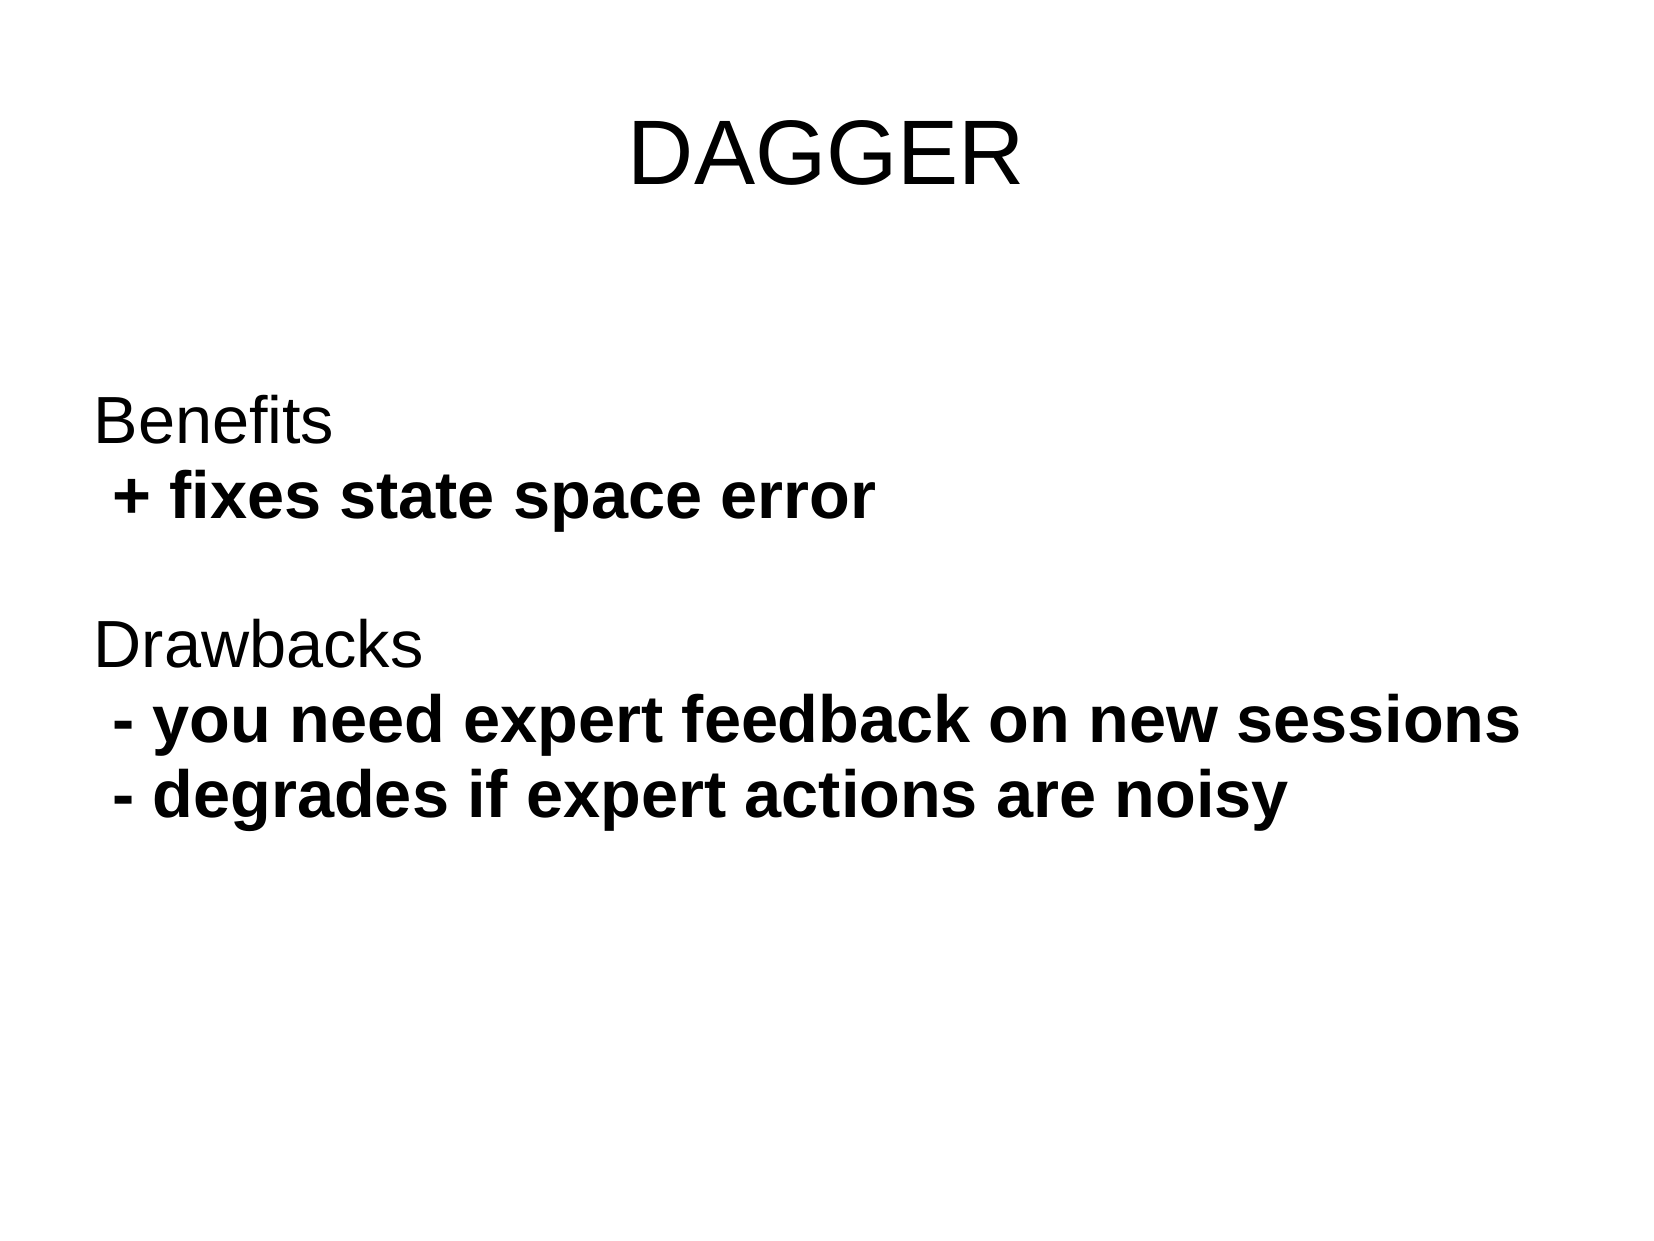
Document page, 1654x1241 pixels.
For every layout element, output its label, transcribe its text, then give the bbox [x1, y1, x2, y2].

text_box Benefits + fixes state space error Drawbacks - you need expert feedback on new sessions - degrades if expert actions are noisy [93, 291, 1555, 1222]
title DAGGER [82, 49, 1571, 257]
